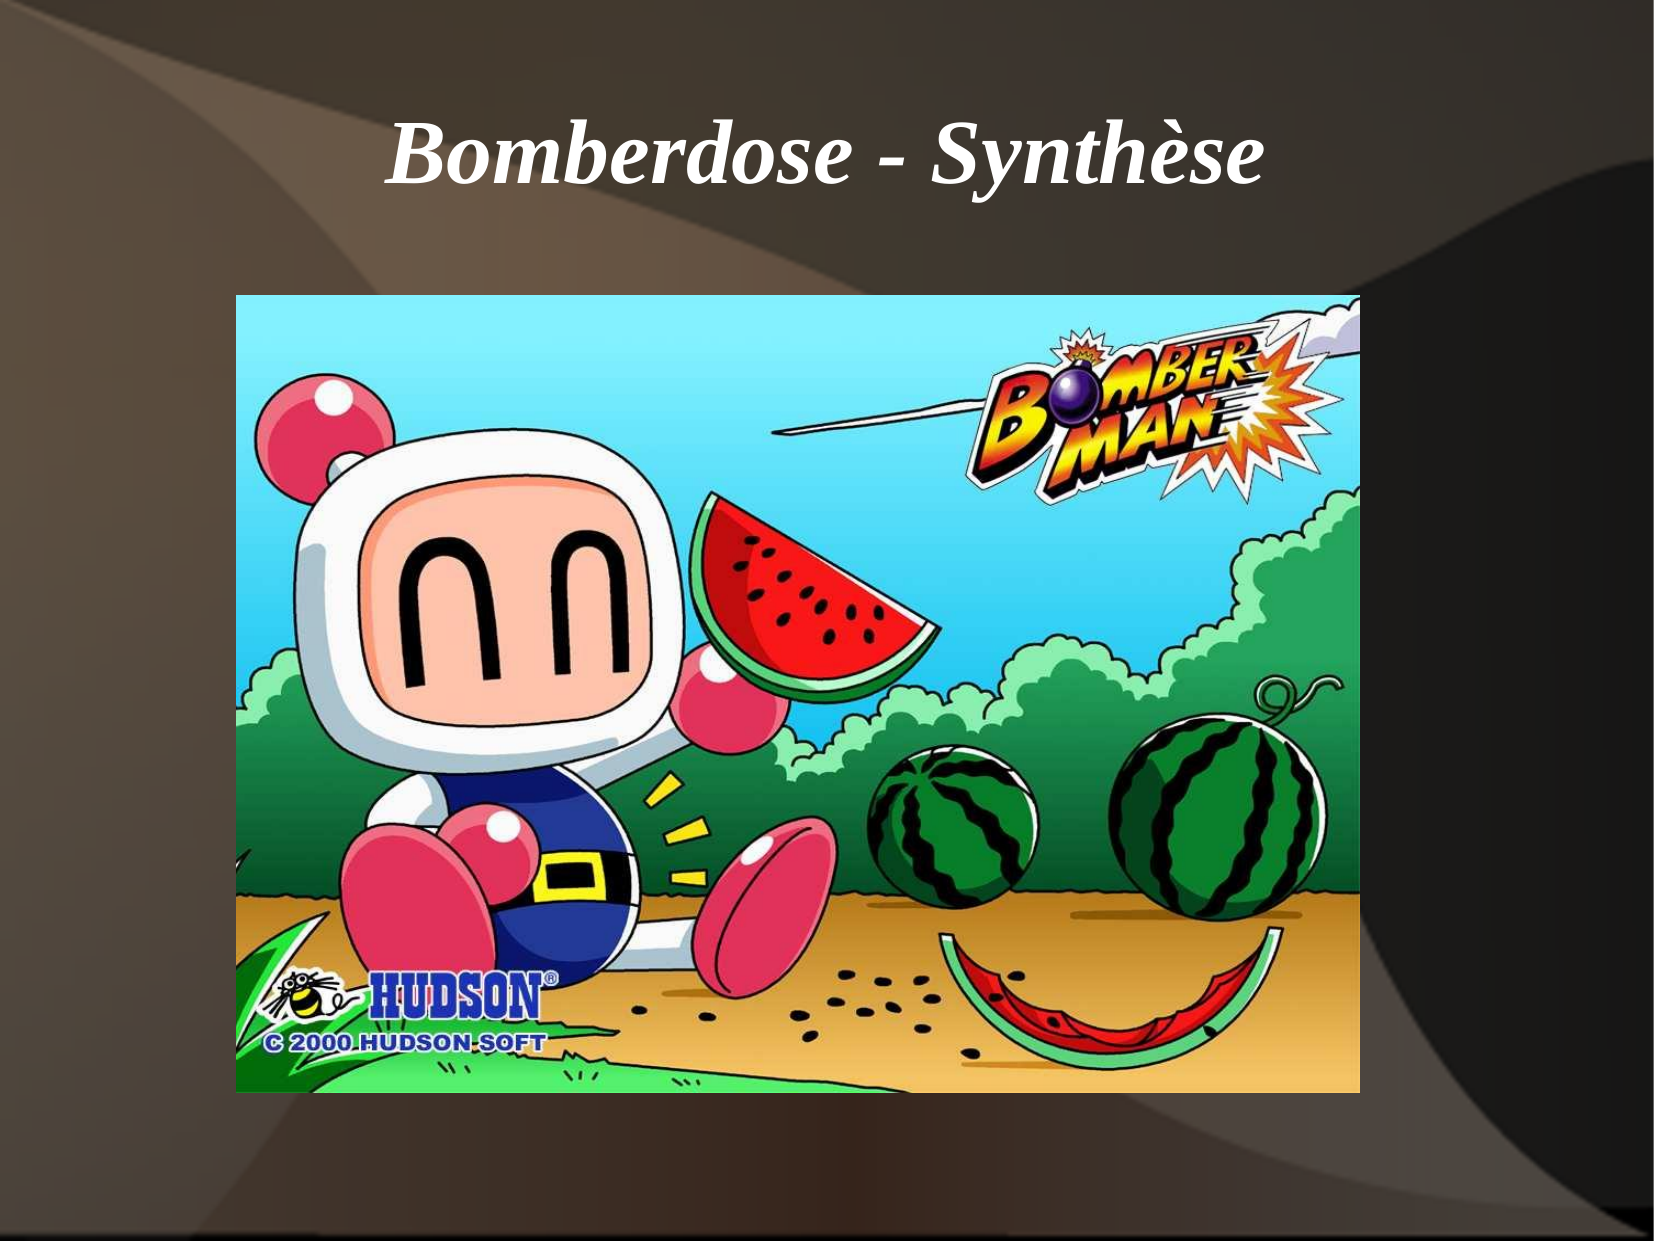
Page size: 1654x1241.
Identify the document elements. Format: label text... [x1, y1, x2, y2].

title Bomberdose - Synthèse [82, 49, 1571, 257]
picture [0, 0, 1654, 1241]
